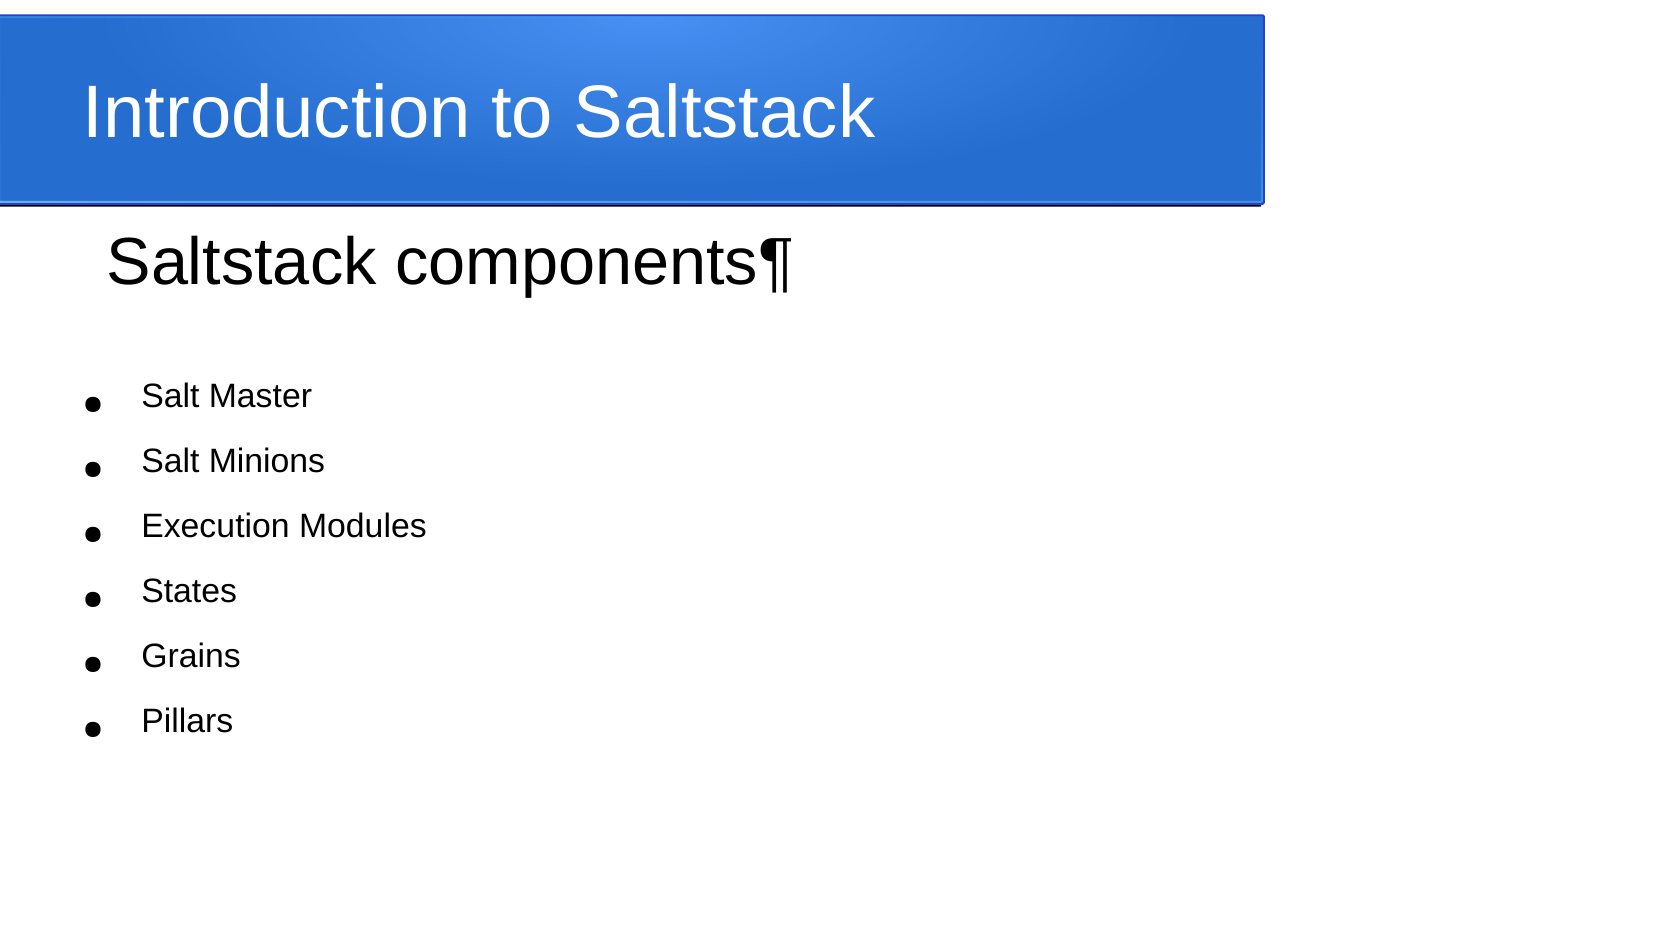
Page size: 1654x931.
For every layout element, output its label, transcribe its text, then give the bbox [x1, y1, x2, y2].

subtitle Saltstack components¶ Salt Master Salt Minions Execution Modules States Grains Pillars [82, 224, 1571, 764]
title Introduction to Saltstack [82, 35, 1235, 189]
